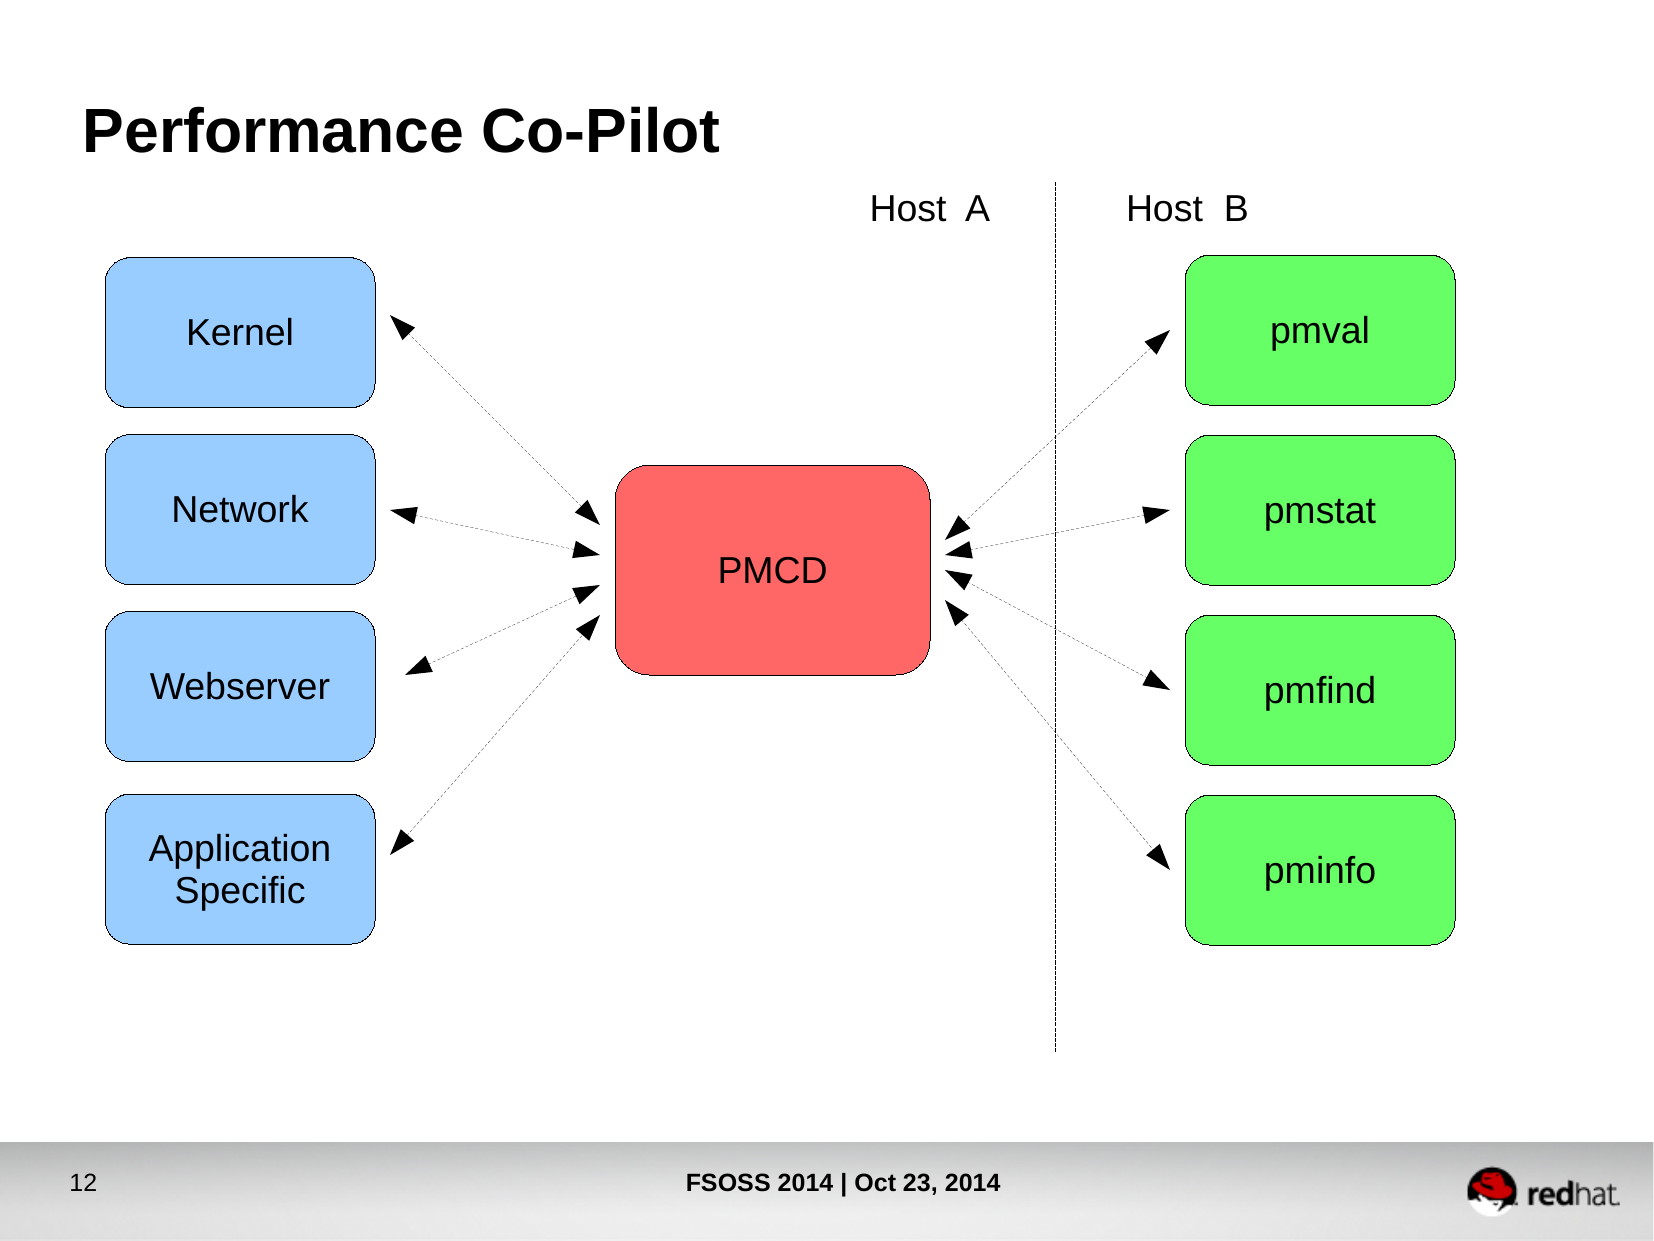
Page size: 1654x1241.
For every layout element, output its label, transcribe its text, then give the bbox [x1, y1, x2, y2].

text_box Network [105, 434, 376, 585]
text_box Kernel [105, 257, 376, 408]
text_box PMCD [615, 465, 931, 676]
text_box pminfo [1185, 795, 1456, 946]
text_box Host B [1111, 180, 1307, 237]
text_box pmstat [1185, 435, 1456, 586]
text_box Application Specific [105, 794, 376, 945]
text_box pmfind [1185, 615, 1456, 766]
text_box pmval [1185, 255, 1456, 406]
text_box Webserver [105, 611, 376, 762]
picture [0, 1142, 1654, 1241]
title Performance Co-Pilot [82, 37, 1571, 226]
text_box Host A [810, 180, 1006, 237]
